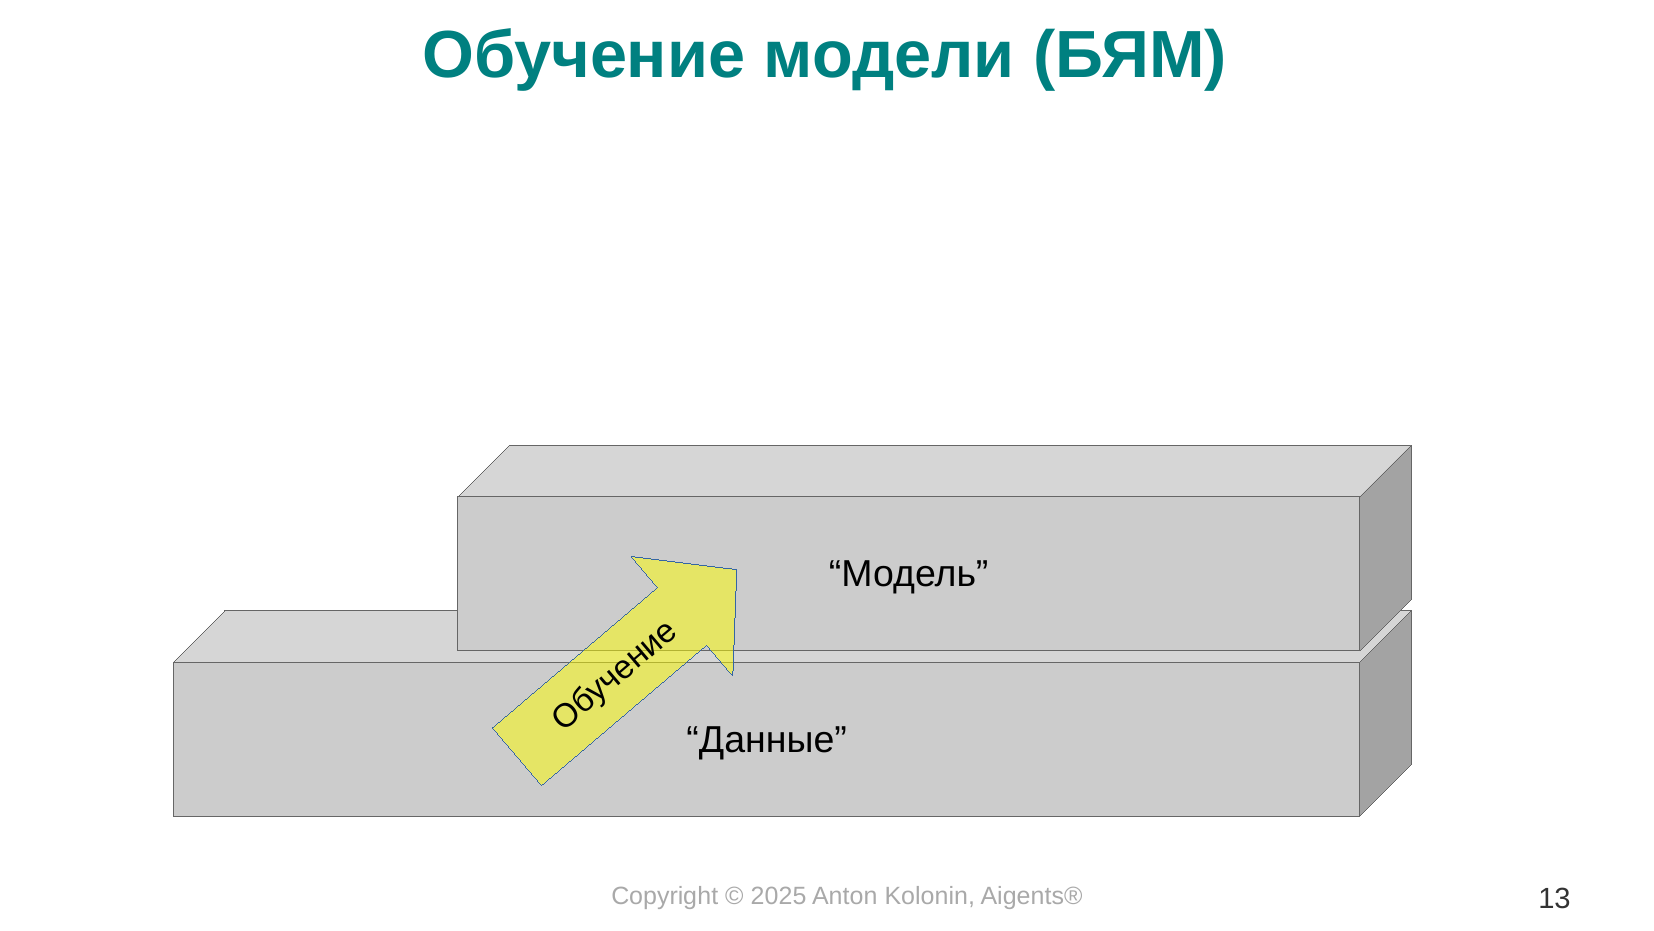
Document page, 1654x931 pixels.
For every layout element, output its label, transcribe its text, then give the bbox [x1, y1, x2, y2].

text_box “Модель” [457, 497, 1359, 651]
text_box Xball(t) Yball(t) Xracket(t) Sad(t) Happy(t) [457, 445, 1410, 497]
text_box “Данные” [173, 663, 1359, 817]
text_box Обучение [492, 556, 737, 786]
text_box Обучение модели (БЯМ) [0, 0, 1652, 112]
text_box Stay(t) [734, 610, 1410, 663]
text_box Stay(t) [687, 651, 720, 663]
text_box Stay(t) [173, 610, 581, 663]
